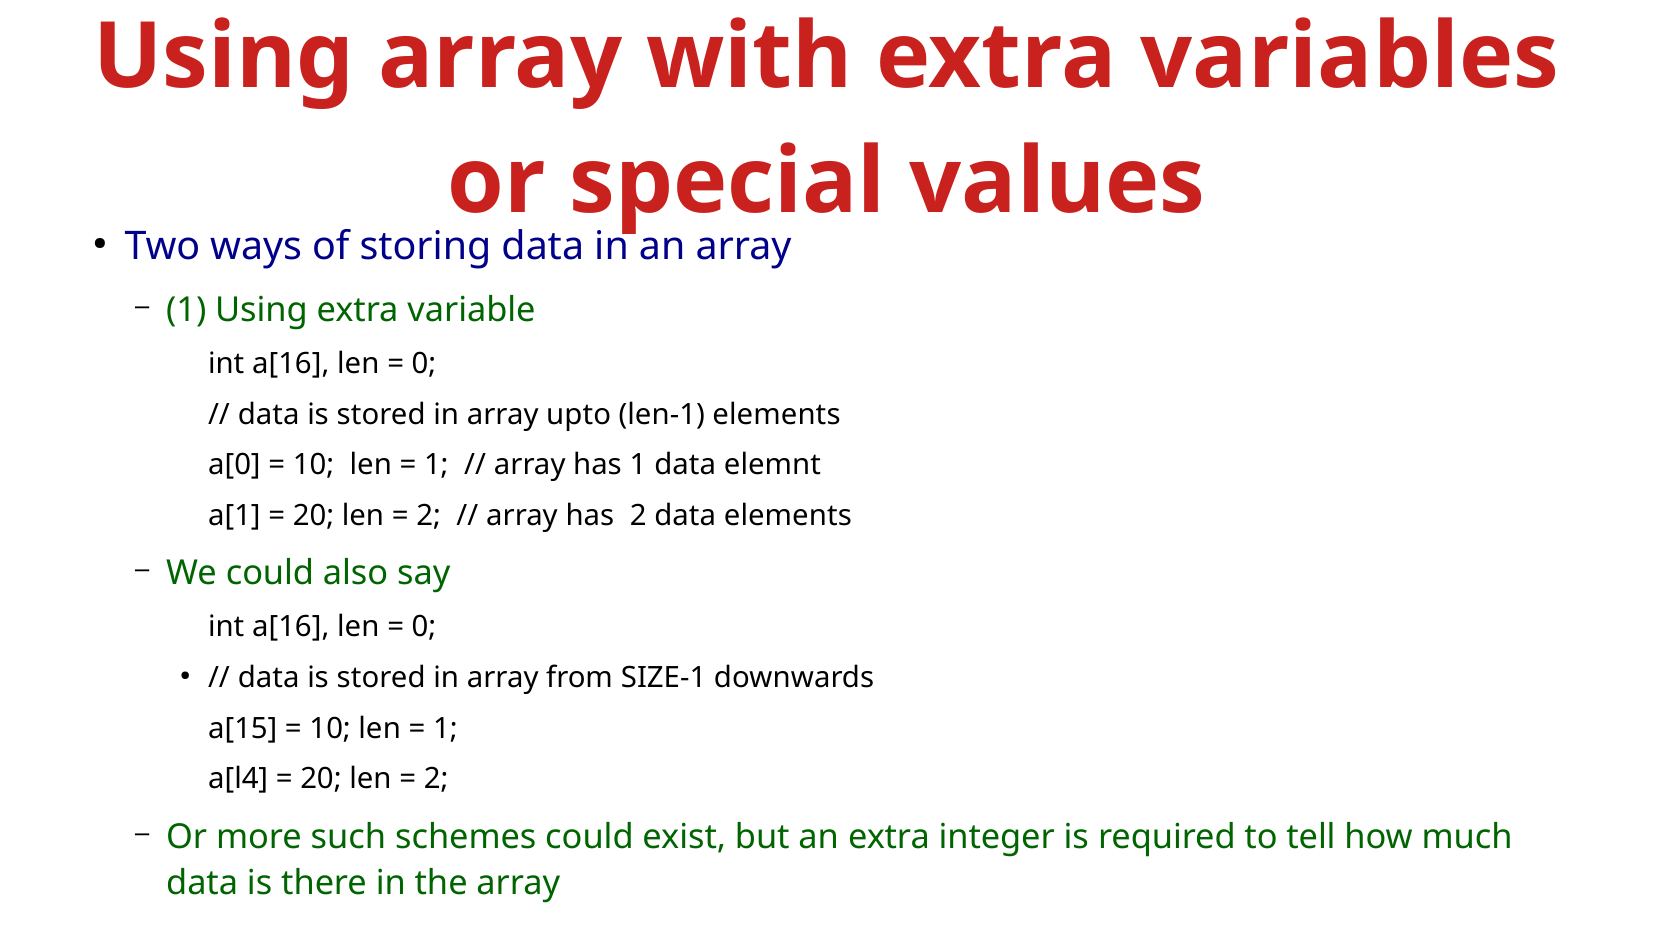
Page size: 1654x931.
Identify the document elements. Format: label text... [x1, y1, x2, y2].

title Using array with extra variables or special values [82, 22, 1571, 207]
list Two ways of storing data in an array (1) Using extra variable int a[16], len = 0; // data is stored in array upto (len-1) elements a[0] = 10; len = 1; // array has 1 data elemnt a[1] = 20; len = 2; // array has 2 data elements We could also say int a[16], len = 0; // data is stored in array from SIZE-1 downwards a[15] = 10; len = 1; a[l4] = 20; len = 2; Or more such schemes could exist, but an extra integer is required to tell how much data is there in the array [82, 217, 1571, 910]
